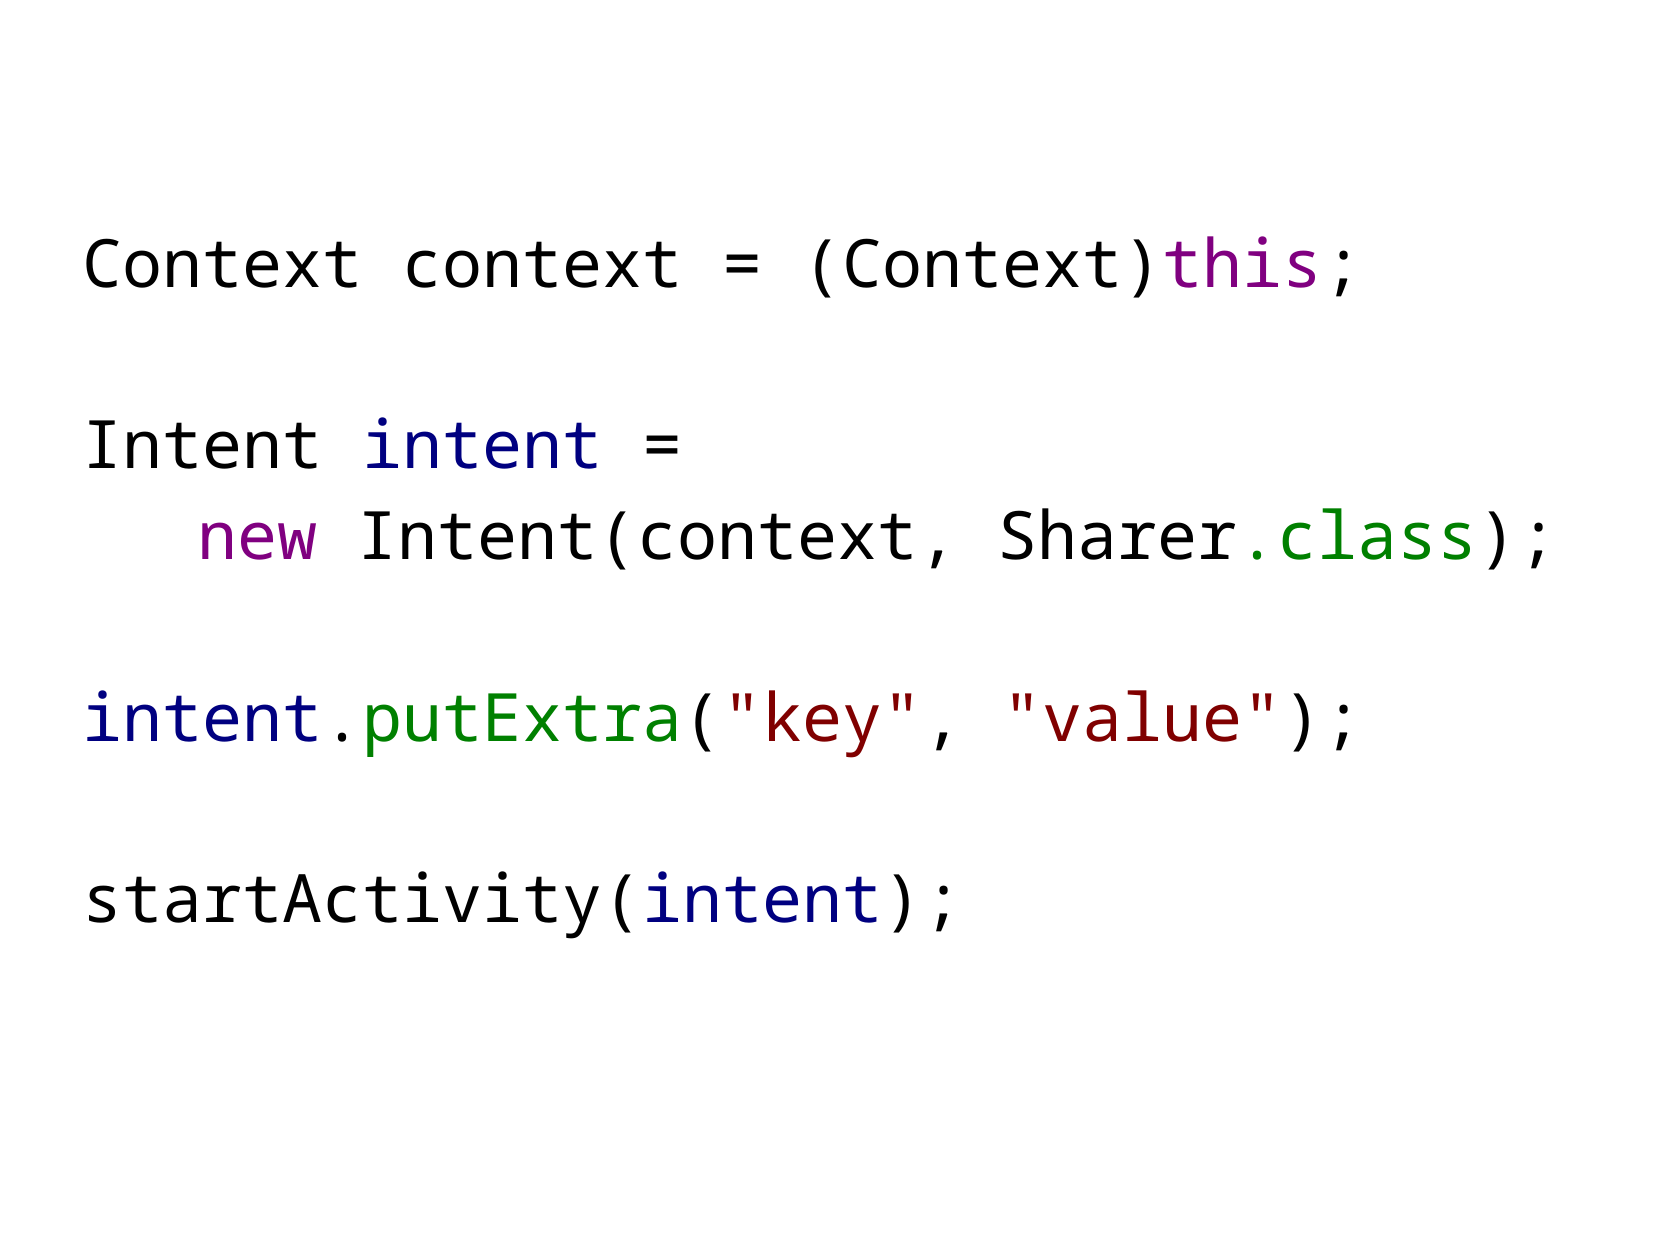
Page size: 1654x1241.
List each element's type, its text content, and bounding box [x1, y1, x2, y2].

subtitle Context context = (Context)this; Intent intent = new Intent(context, Sharer.class); intent.putExtra("key", "value"); startActivity(intent); [82, 56, 1571, 1102]
